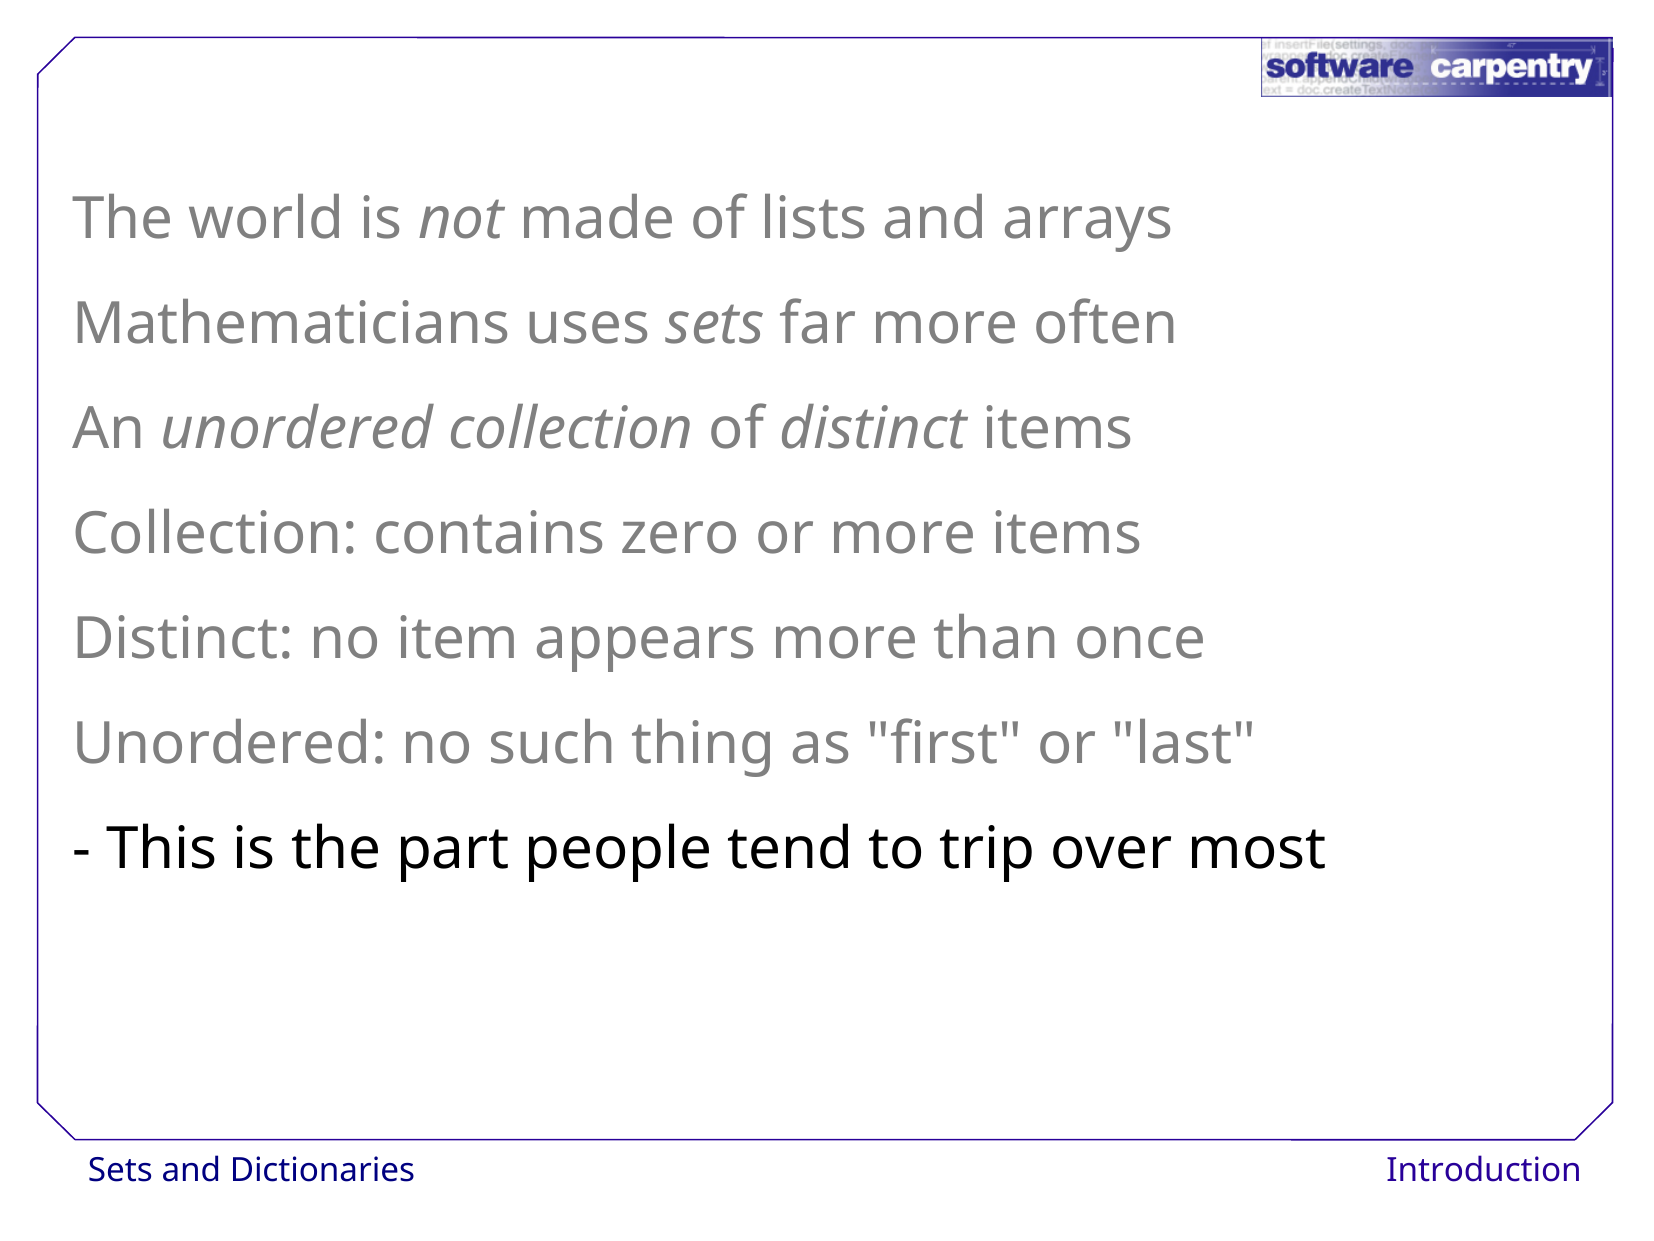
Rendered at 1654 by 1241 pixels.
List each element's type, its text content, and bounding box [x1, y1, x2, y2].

picture [1261, 39, 1613, 97]
text_box The world is not made of lists and arrays Mathematicians uses sets far more often An unordered collection of distinct items Collection: contains zero or more items Distinct: no item appears more than once Unordered: no such thing as "first" or "last" - This is the part people tend to trip over most [57, 138, 1492, 889]
